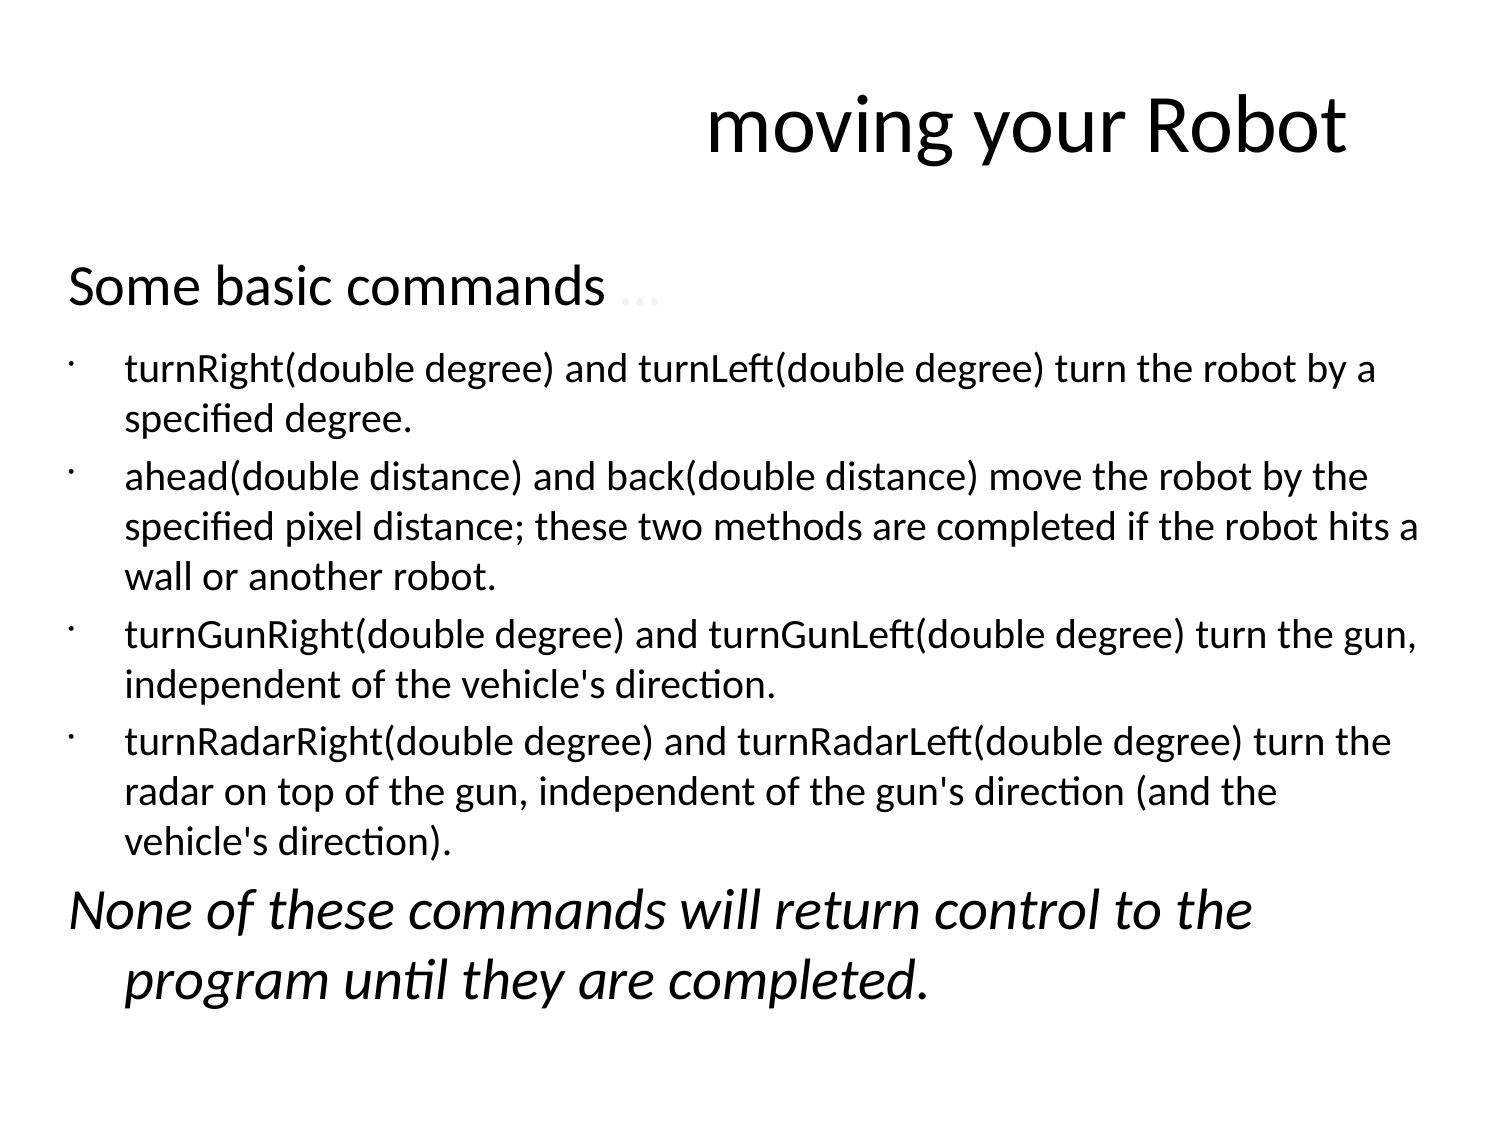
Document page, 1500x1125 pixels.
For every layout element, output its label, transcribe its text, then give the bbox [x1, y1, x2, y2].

text_box turnRight(double degree) and turnLeft(double degree) turn the robot by a specified degree. ahead(double distance) and back(double distance) move the robot by the specified pixel distance; these two methods are completed if the robot hits a wall or another robot. turnGunRight(double degree) and turnGunLeft(double degree) turn the gun, independent of the vehicle's direction. turnRadarRight(double degree) and turnRadarLeft(double degree) turn the radar on top of the gun, independent of the gun's direction (and the vehicle's direction). None of these commands will return control to the program until they are completed. [53, 326, 1448, 1071]
title moving your Robot [596, 54, 1459, 174]
text_box Some basic commands … [53, 231, 1448, 326]
